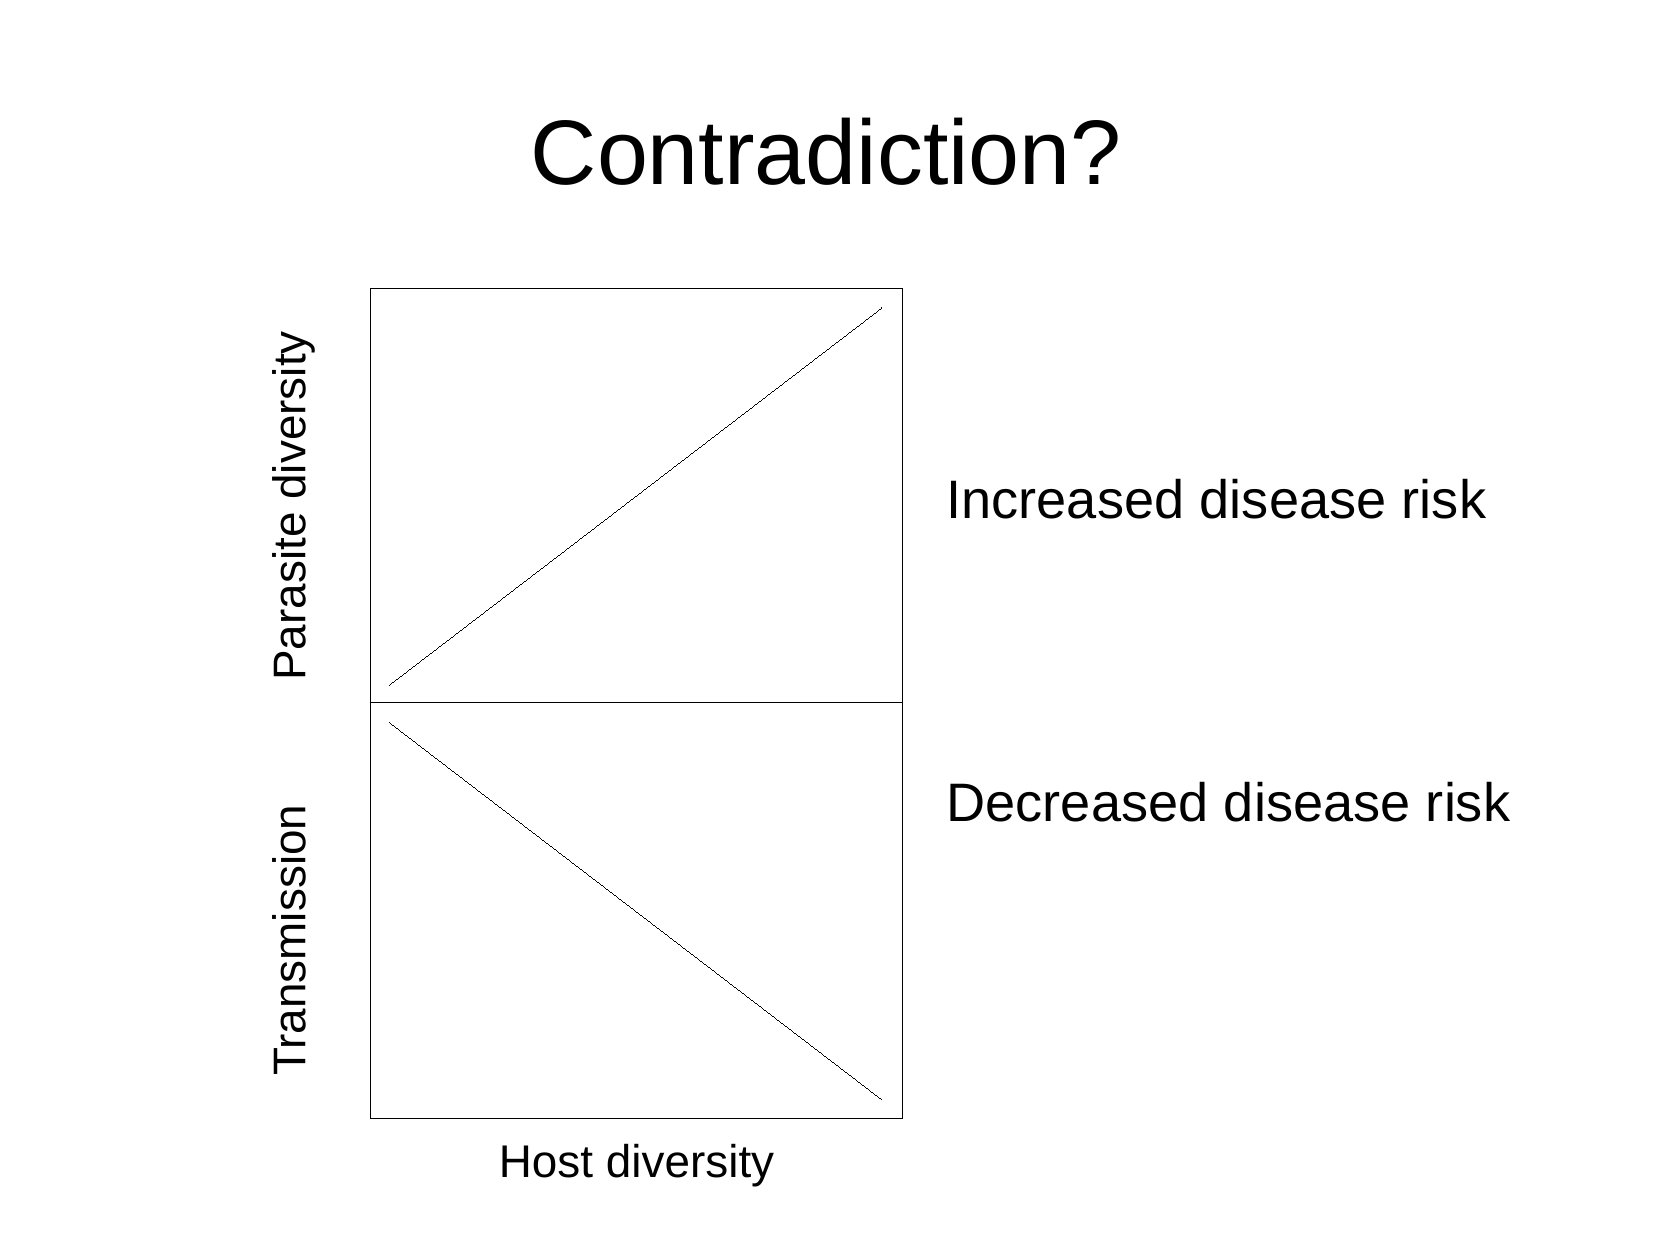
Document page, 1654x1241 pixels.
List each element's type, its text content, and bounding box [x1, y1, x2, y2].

text_box Transmission [256, 738, 337, 1142]
title Contradiction? [82, 49, 1571, 257]
text_box [370, 288, 903, 1119]
text_box Increased disease risk Decreased disease risk [931, 462, 1565, 956]
text_box Host diversity [370, 1128, 903, 1209]
text_box Parasite diversity [256, 240, 337, 738]
